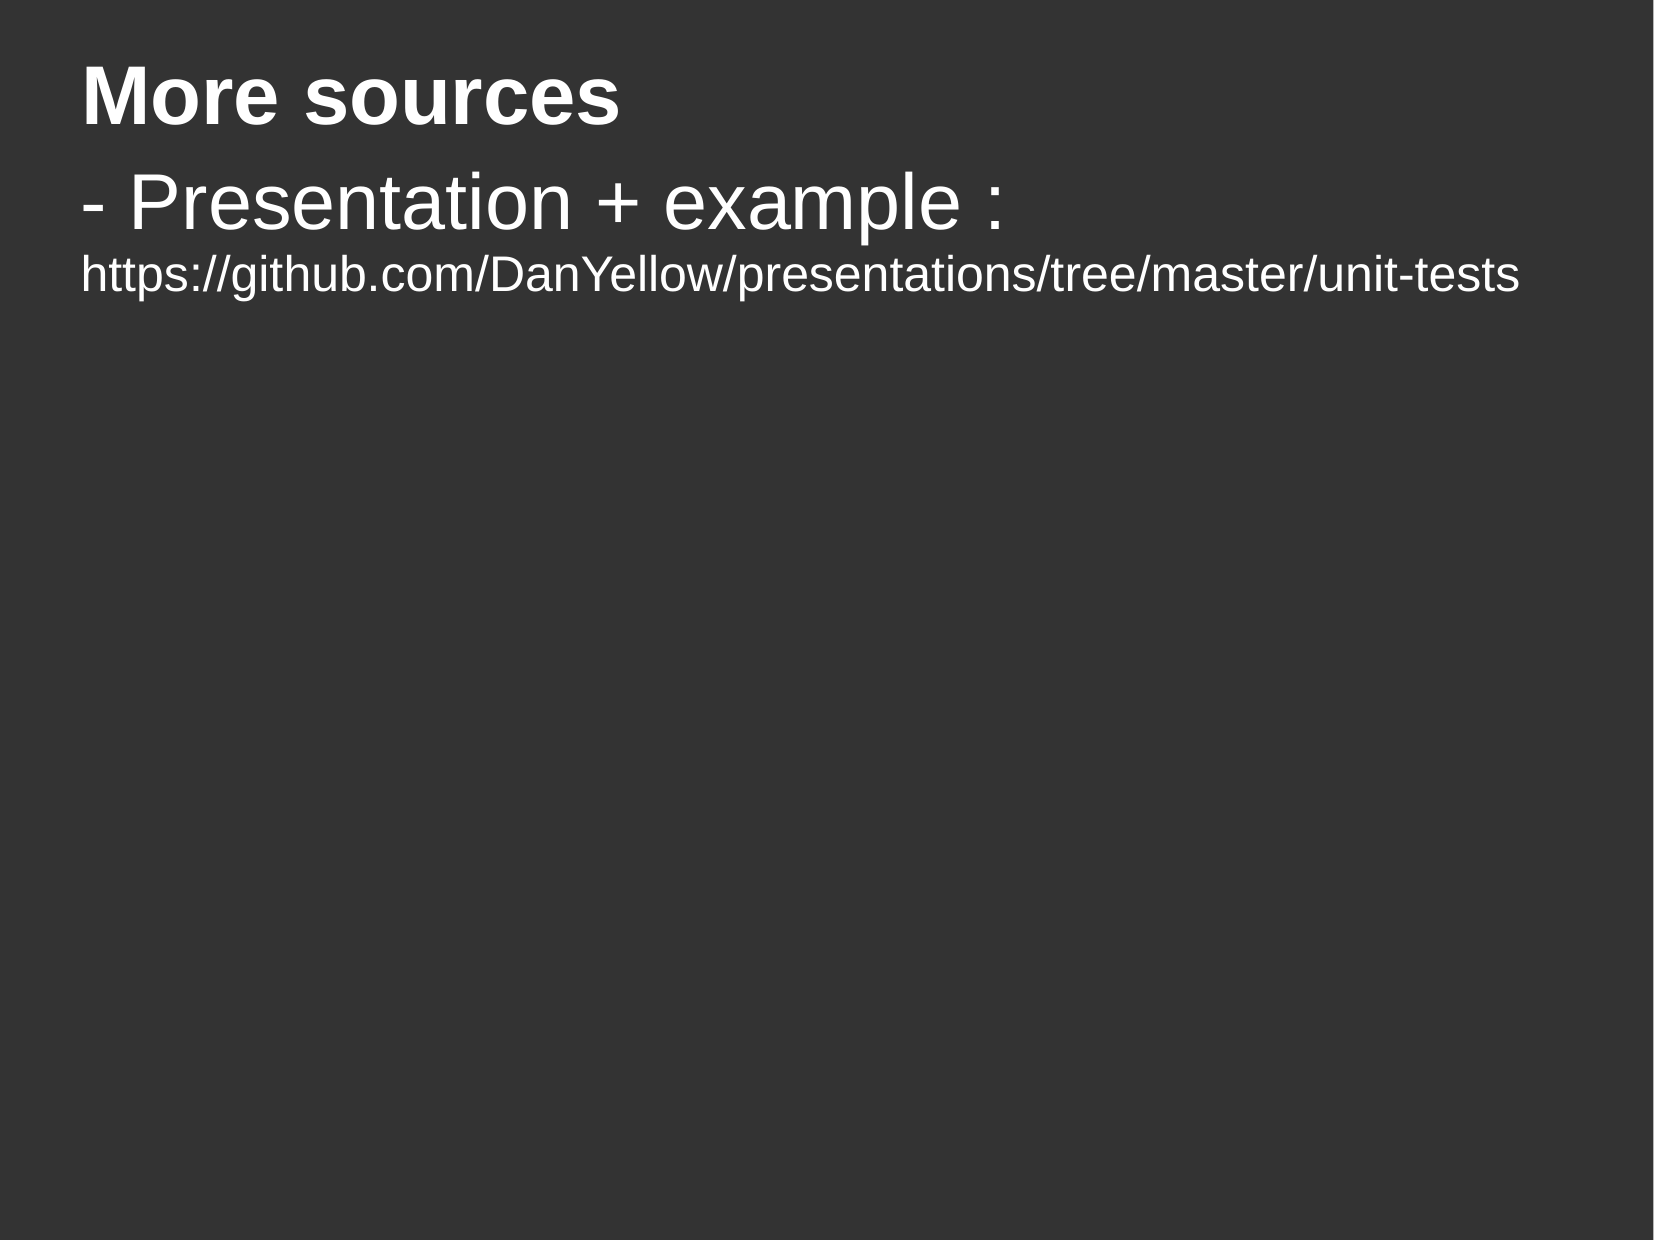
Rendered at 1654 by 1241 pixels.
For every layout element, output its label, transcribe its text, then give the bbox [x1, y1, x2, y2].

title More sources [81, 49, 1570, 257]
title - Presentation + example : https://github.com/DanYellow/presentations/tree/master/unit-tests [80, 157, 1654, 773]
